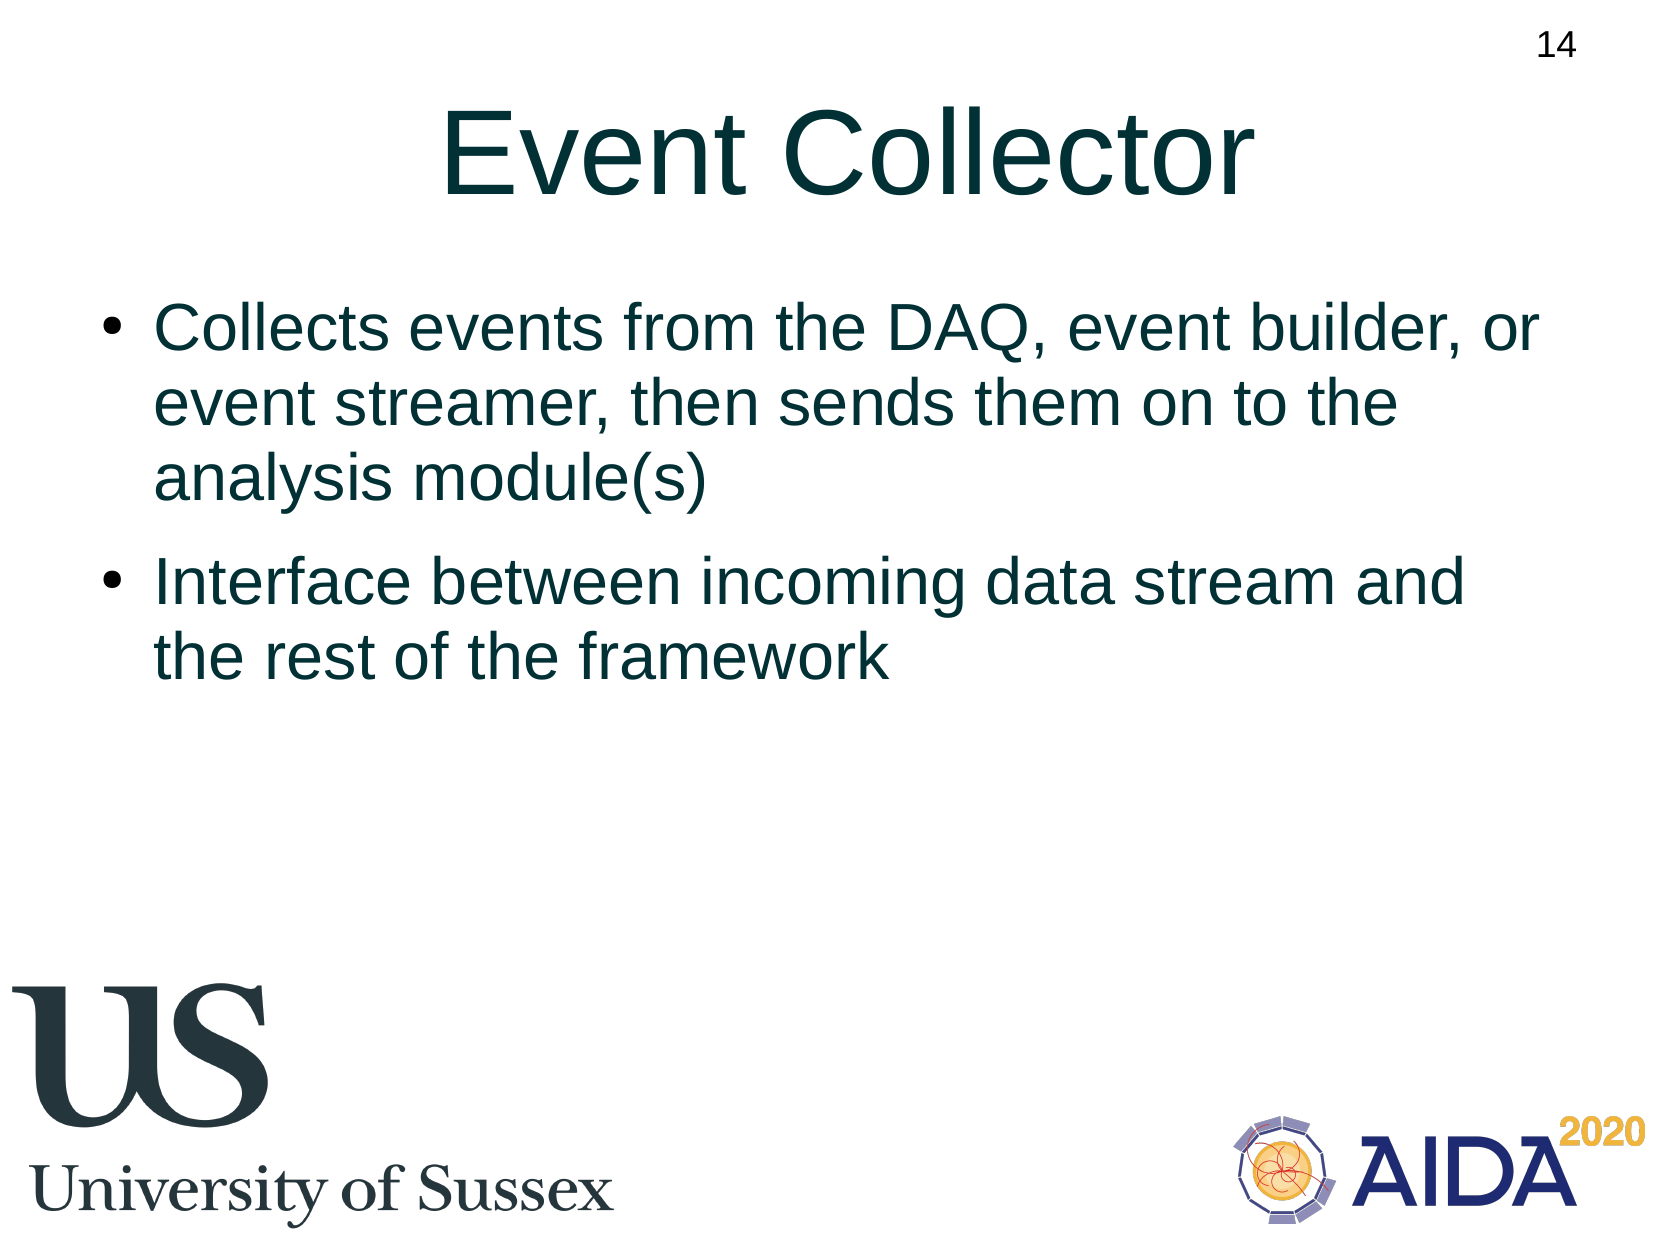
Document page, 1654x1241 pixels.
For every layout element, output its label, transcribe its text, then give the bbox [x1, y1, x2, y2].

title Event Collector [82, 49, 1571, 257]
list Collects events from the DAQ, event builder, or event streamer, then sends them on to the analysis module(s) Interface between incoming data stream and the rest of the framework [82, 290, 1571, 957]
text_box <number> [1521, 16, 1654, 84]
picture [11, 982, 615, 1229]
picture [1233, 1116, 1645, 1224]
